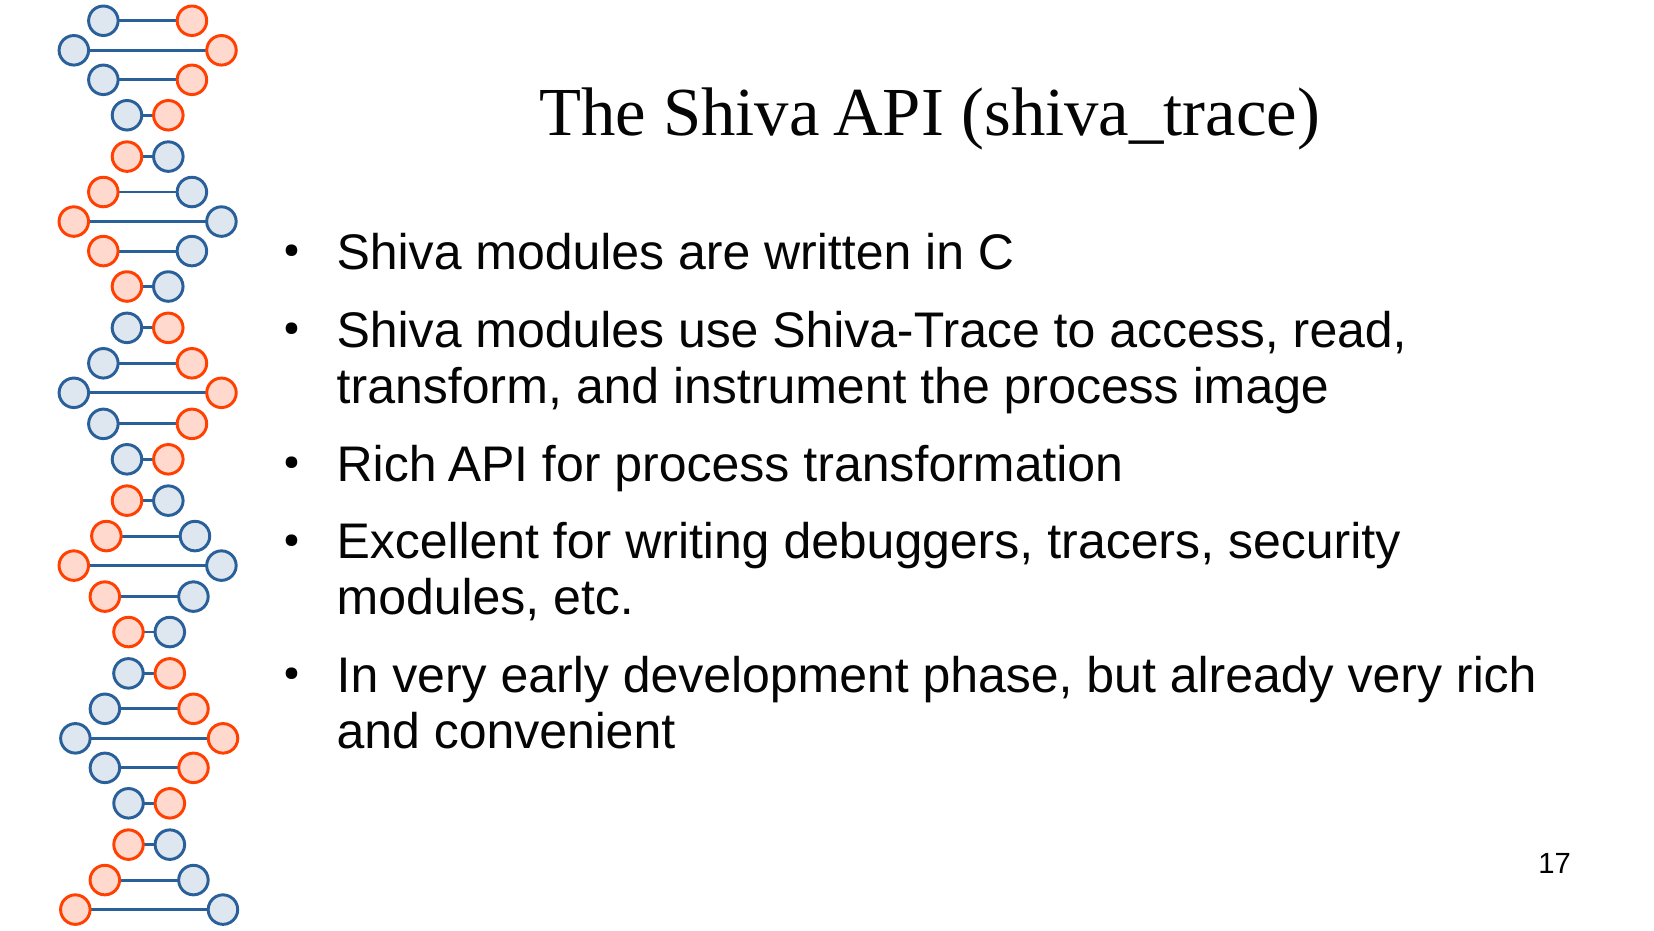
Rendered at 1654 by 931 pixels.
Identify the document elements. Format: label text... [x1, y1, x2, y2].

title The Shiva API (shiva_trace) [265, 35, 1595, 189]
list Shiva modules are written in C Shiva modules use Shiva-Trace to access, read, transform, and instrument the process image Rich API for process transformation Excellent for writing debuggers, tracers, security modules, etc. In very early development phase, but already very rich and convenient [265, 224, 1595, 764]
